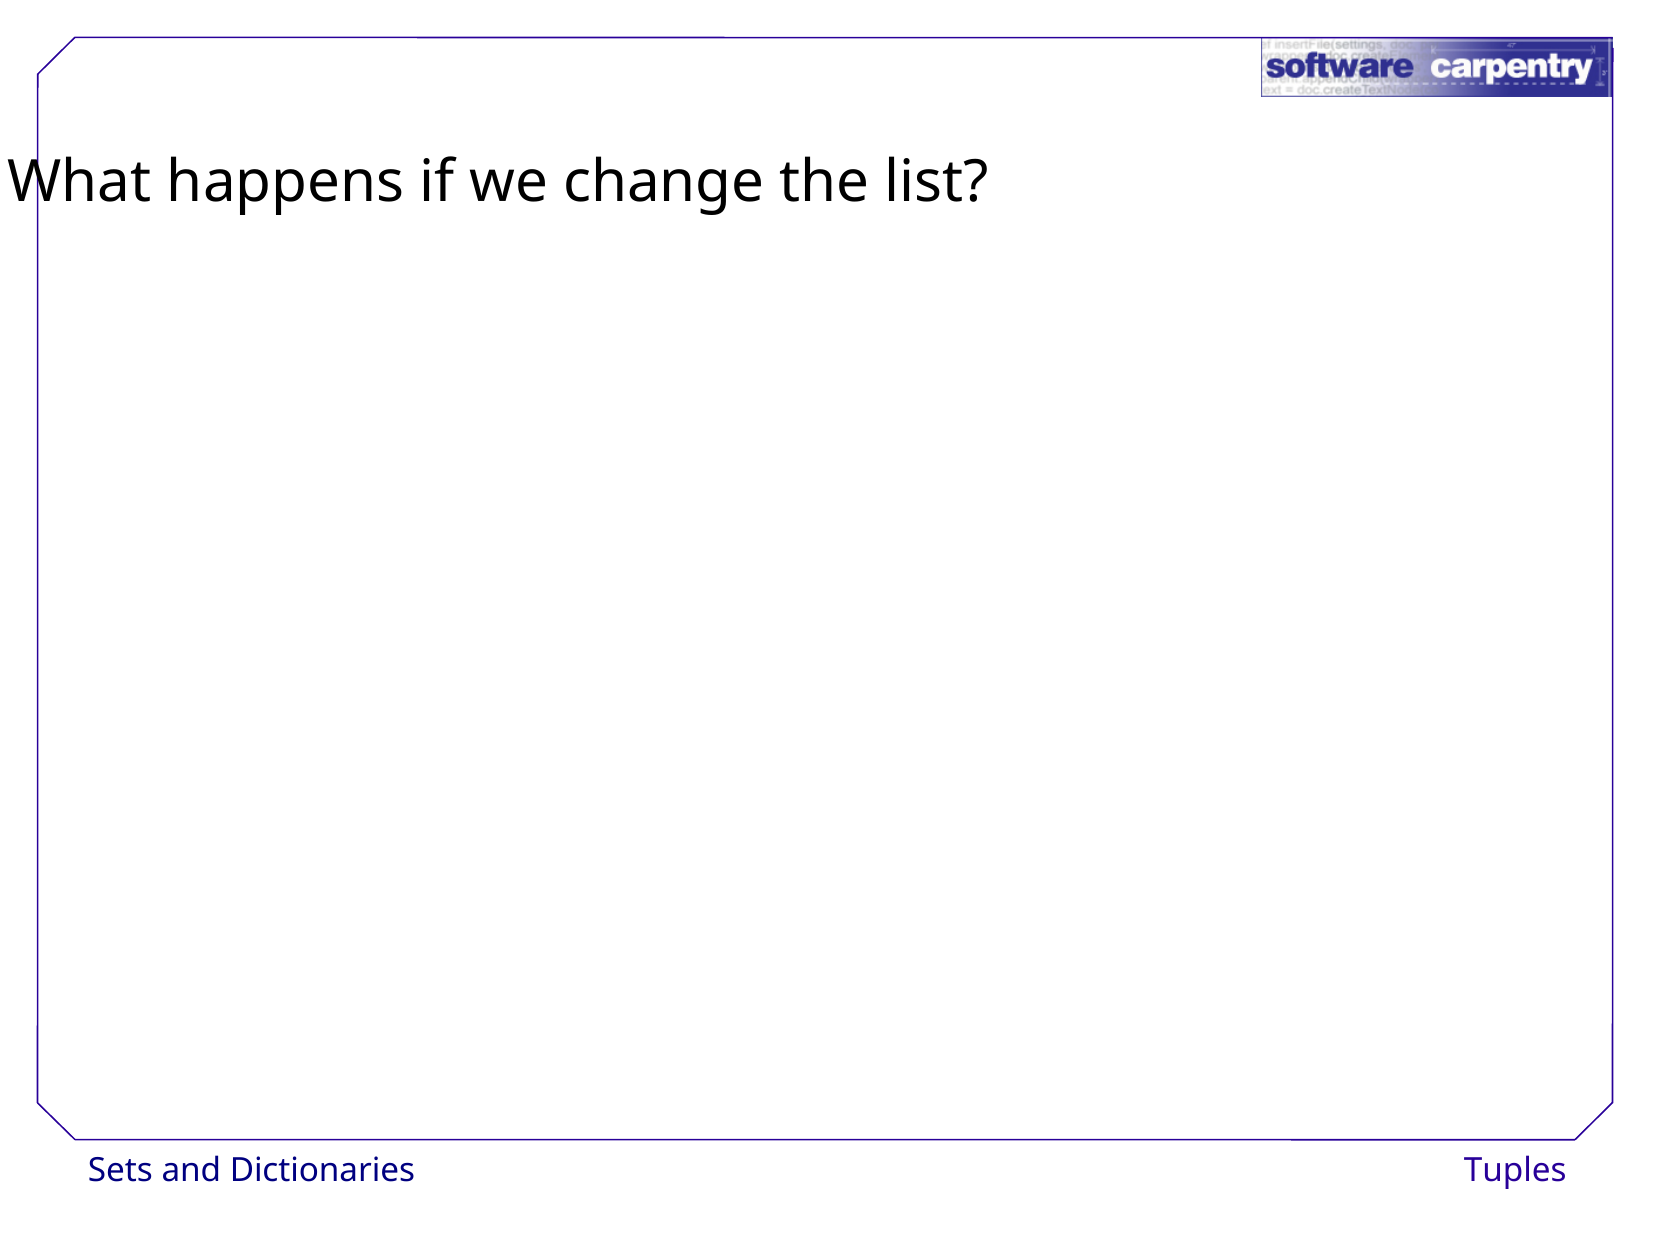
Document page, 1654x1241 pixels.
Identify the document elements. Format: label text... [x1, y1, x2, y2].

picture [1261, 39, 1613, 97]
text_box What happens if we change the list? [0, 100, 1154, 221]
